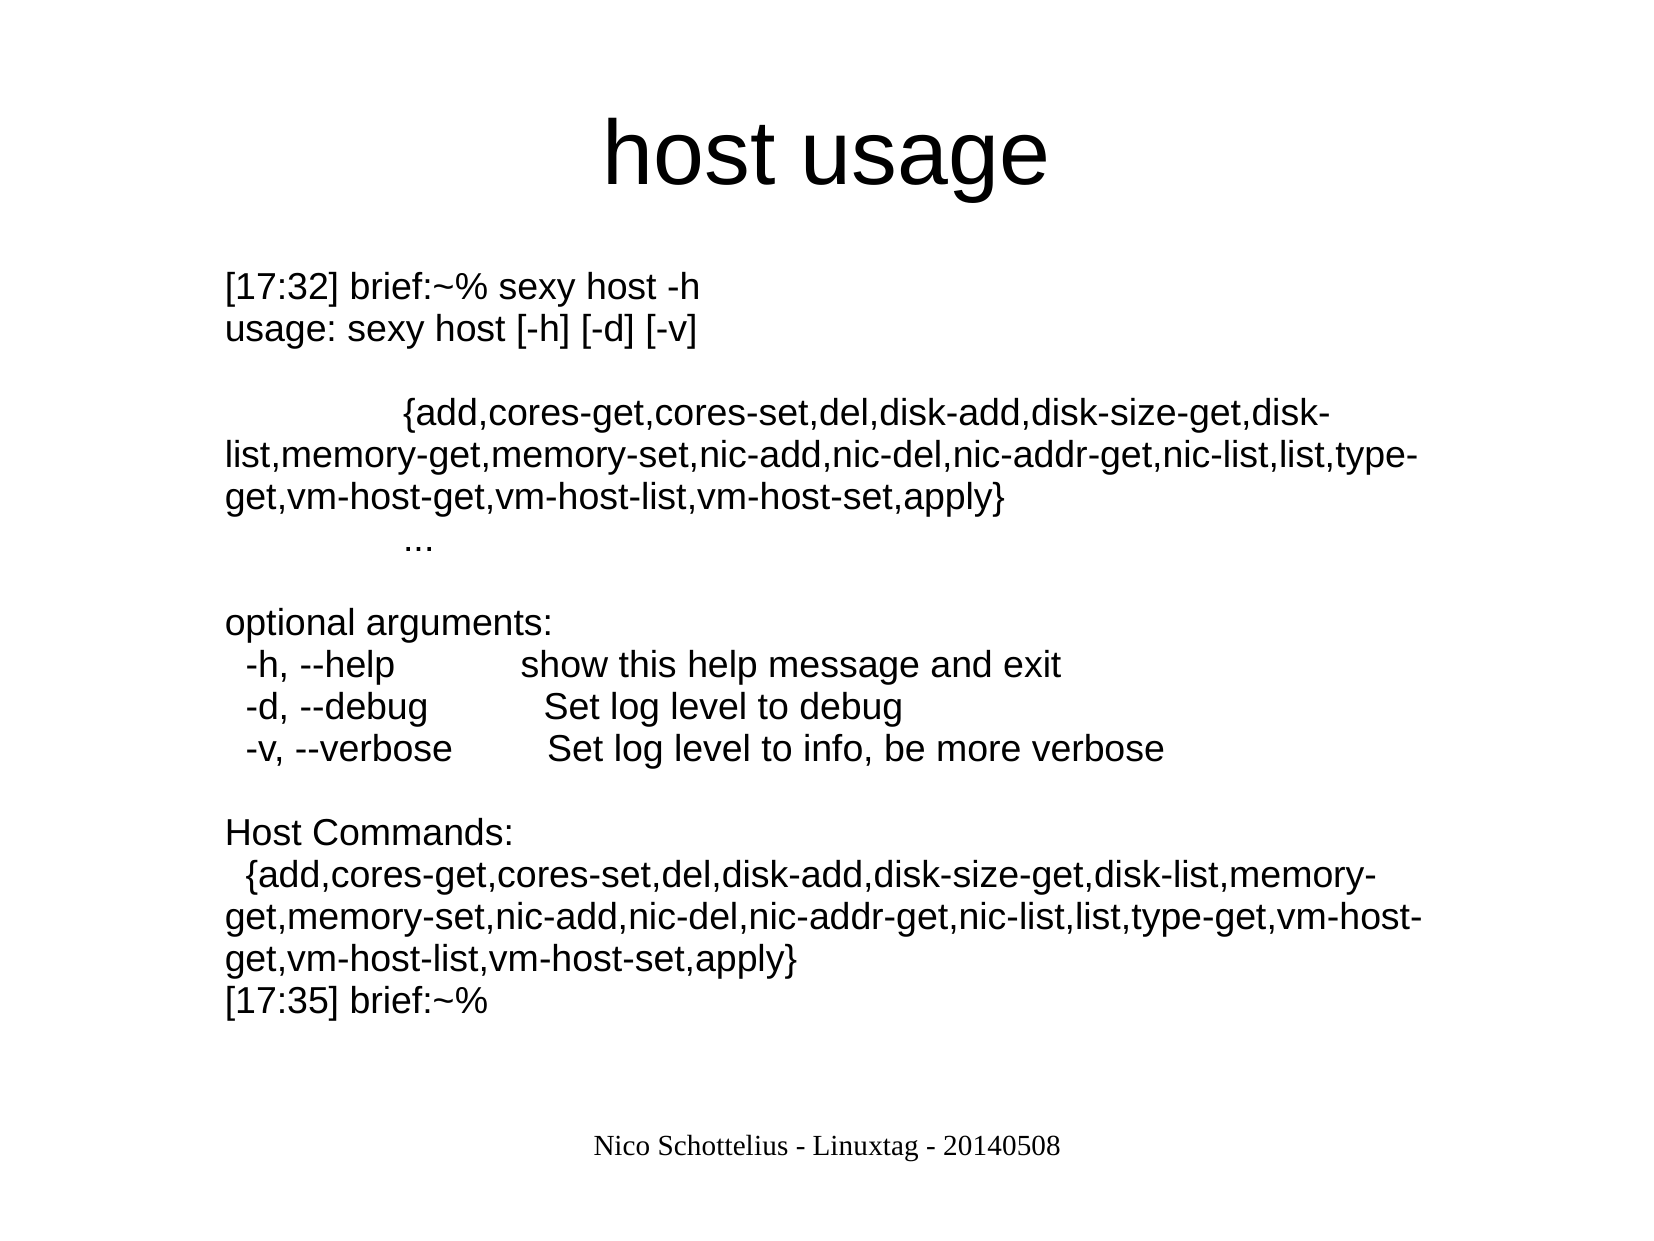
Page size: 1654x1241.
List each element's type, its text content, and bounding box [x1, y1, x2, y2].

title host usage [82, 49, 1571, 257]
text_box [17:32] brief:~% sexy host -h usage: sexy host [-h] [-d] [-v] {add,cores-get,cores-set,del,disk-add,disk-size-get,disk-list,memory-get,memory-set,nic-add,nic-del,nic-addr-get,nic-list,list,type-get,vm-host-get,vm-host-list,vm-host-set,apply} ... optional arguments: -h, --help show this help message and exit -d, --debug Set log level to debug -v, --verbose Set log level to info, be more verbose Host Commands: {add,cores-get,cores-set,del,disk-add,disk-size-get,disk-list,memory-get,memory-set,nic-add,nic-del,nic-addr-get,nic-list,list,type-get,vm-host-get,vm-host-list,vm-host-set,apply} [17:35] brief:~% [209, 258, 1547, 1241]
